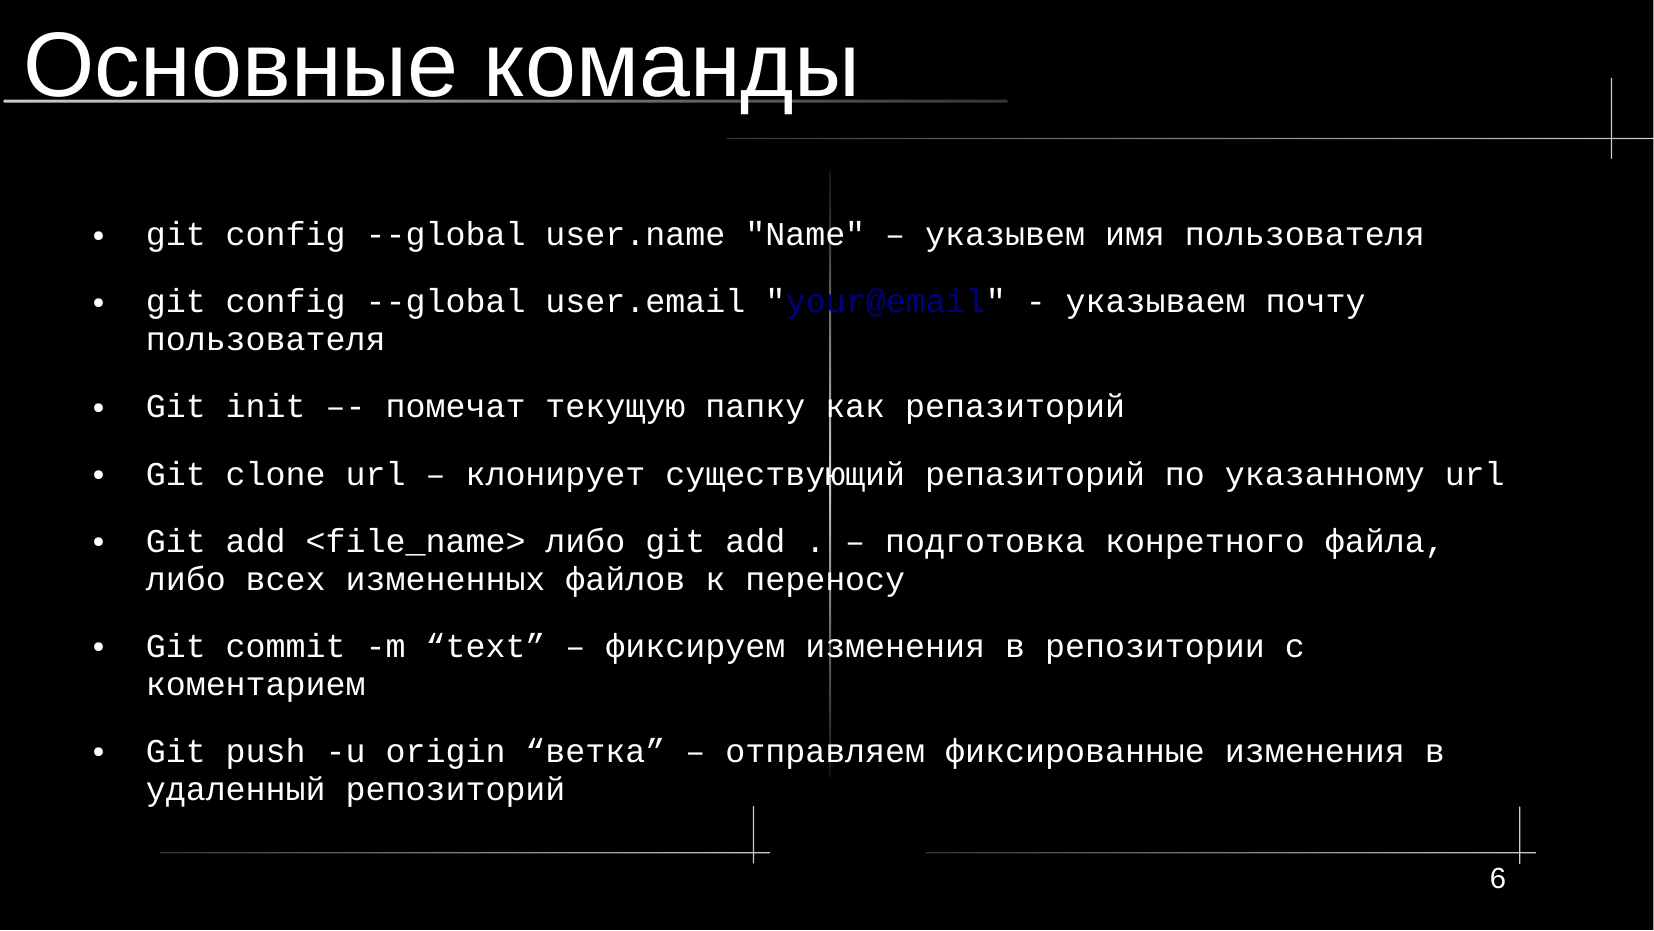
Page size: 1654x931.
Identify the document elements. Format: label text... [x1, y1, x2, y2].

list git config --global user.name "Name" – указывем имя пользователя git config --global user.email "your@email" - указываем почту пользователя Git init –- помечат текущую папку как репазиторий Git clone url – клонирует существующий репазиторий по указанному url Git add <file_name> либо git add . – подготовка конретного файла, либо всех измененных файлов к переносу Git commit -m “text” – фиксируем изменения в репозитории с коментарием Git push -u origin “ветка” – отправляем фиксированные изменения в удаленный репозиторий [75, 217, 1530, 826]
title Основные команды [23, 11, 1589, 119]
